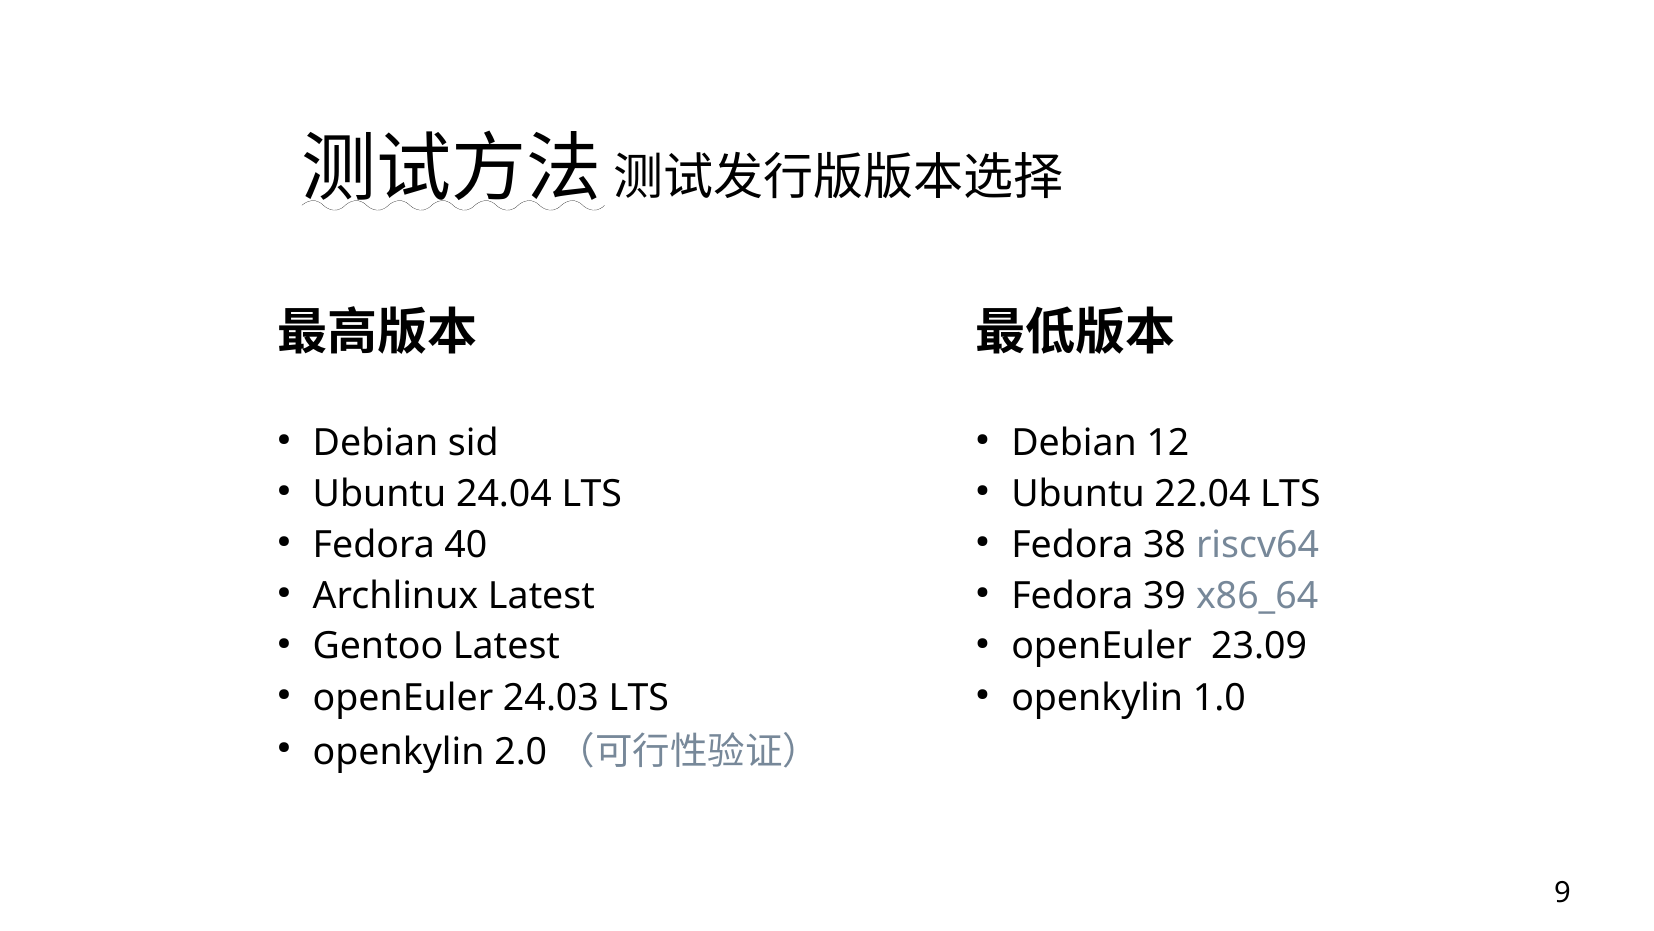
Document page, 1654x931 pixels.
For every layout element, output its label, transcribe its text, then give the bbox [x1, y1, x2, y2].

text_box 最高版本 Debian sid Ubuntu 24.04 LTS Fedora 40 Archlinux Latest Gentoo Latest openEuler 24.03 LTS openkylin 2.0（可行性验证） [262, 284, 962, 838]
text_box 最低版本 Debian 12 Ubuntu 22.04 LTS Fedora 38 riscv64 Fedora 39 x86_64 openEuler 23.09 openkylin 1.0 [962, 284, 1412, 729]
title 测试方法 测试发行版版本选择 [76, 76, 1565, 233]
